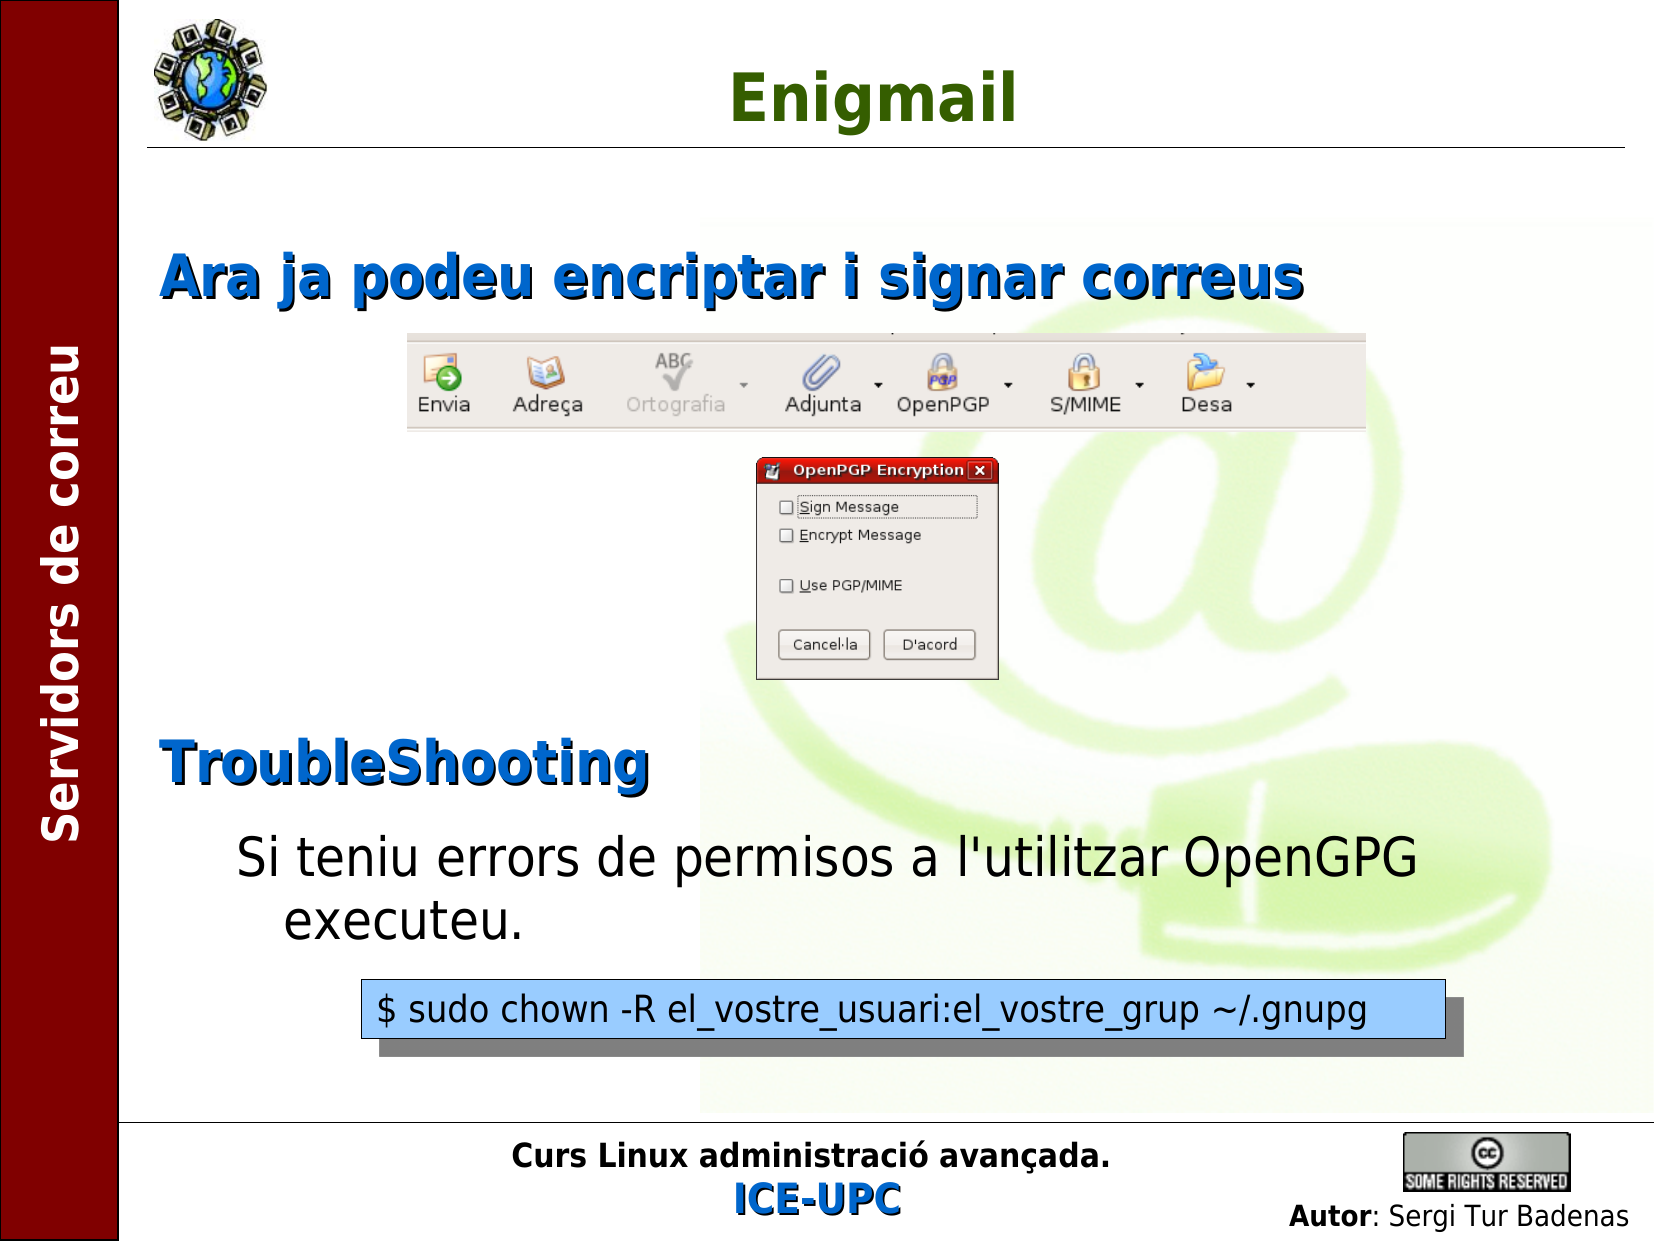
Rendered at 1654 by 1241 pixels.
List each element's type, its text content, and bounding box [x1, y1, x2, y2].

title Enigmail [129, 49, 1619, 148]
picture [700, 217, 1654, 1113]
picture [407, 333, 1366, 432]
picture [1403, 1132, 1571, 1192]
picture [756, 457, 999, 680]
list Ara ja podeu encriptar i signar correus TroubleShooting Si teniu errors de permisos a l'utilitzar OpenGPG executeu. [141, 242, 1630, 1093]
picture [154, 19, 268, 49]
text_box $ sudo chown -R el_vostre_usuari:el_vostre_grup ~/.gnupg [361, 979, 1446, 1039]
